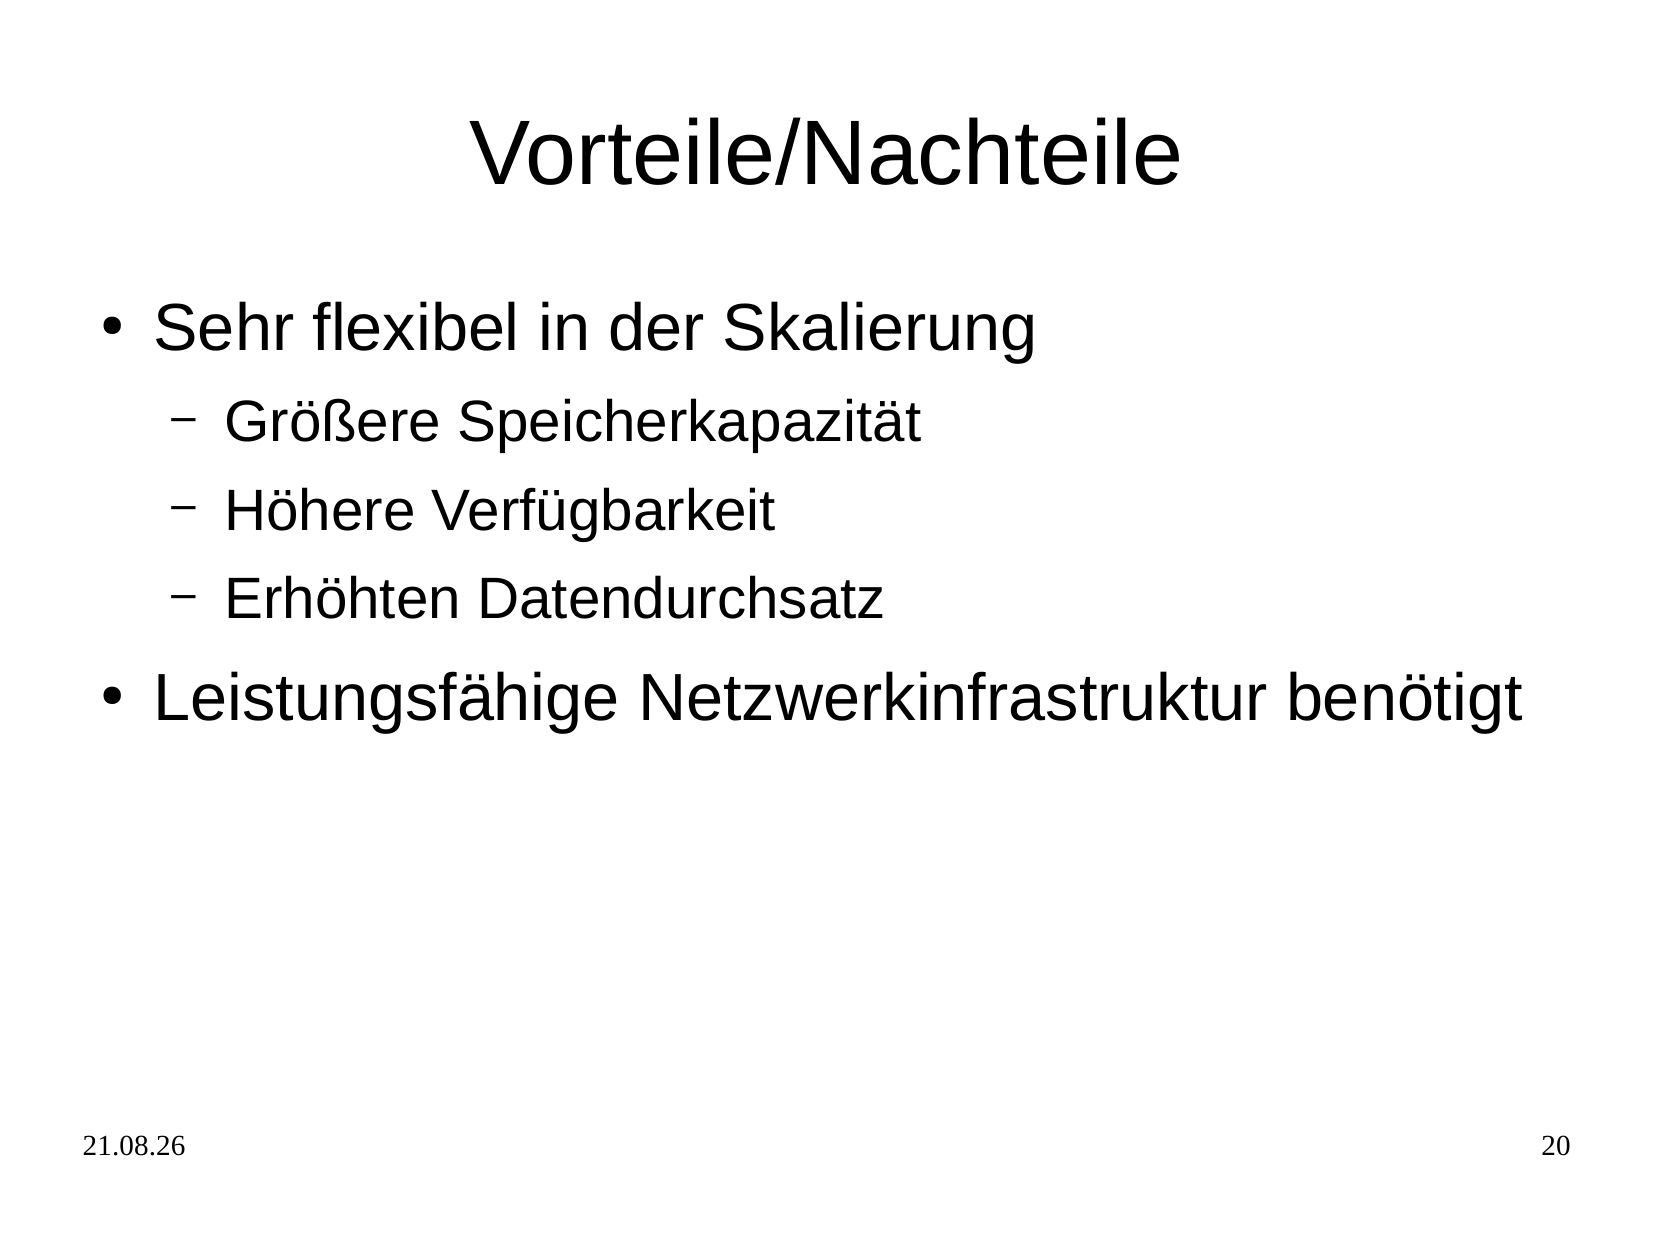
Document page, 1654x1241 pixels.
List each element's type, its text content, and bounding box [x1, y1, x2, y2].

title Vorteile/Nachteile [82, 49, 1571, 257]
list Sehr flexibel in der Skalierung Größere Speicherkapazität Höhere Verfügbarkeit Erhöhten Datendurchsatz Leistungsfähige Netzwerkinfrastruktur benötigt [82, 290, 1571, 1010]
